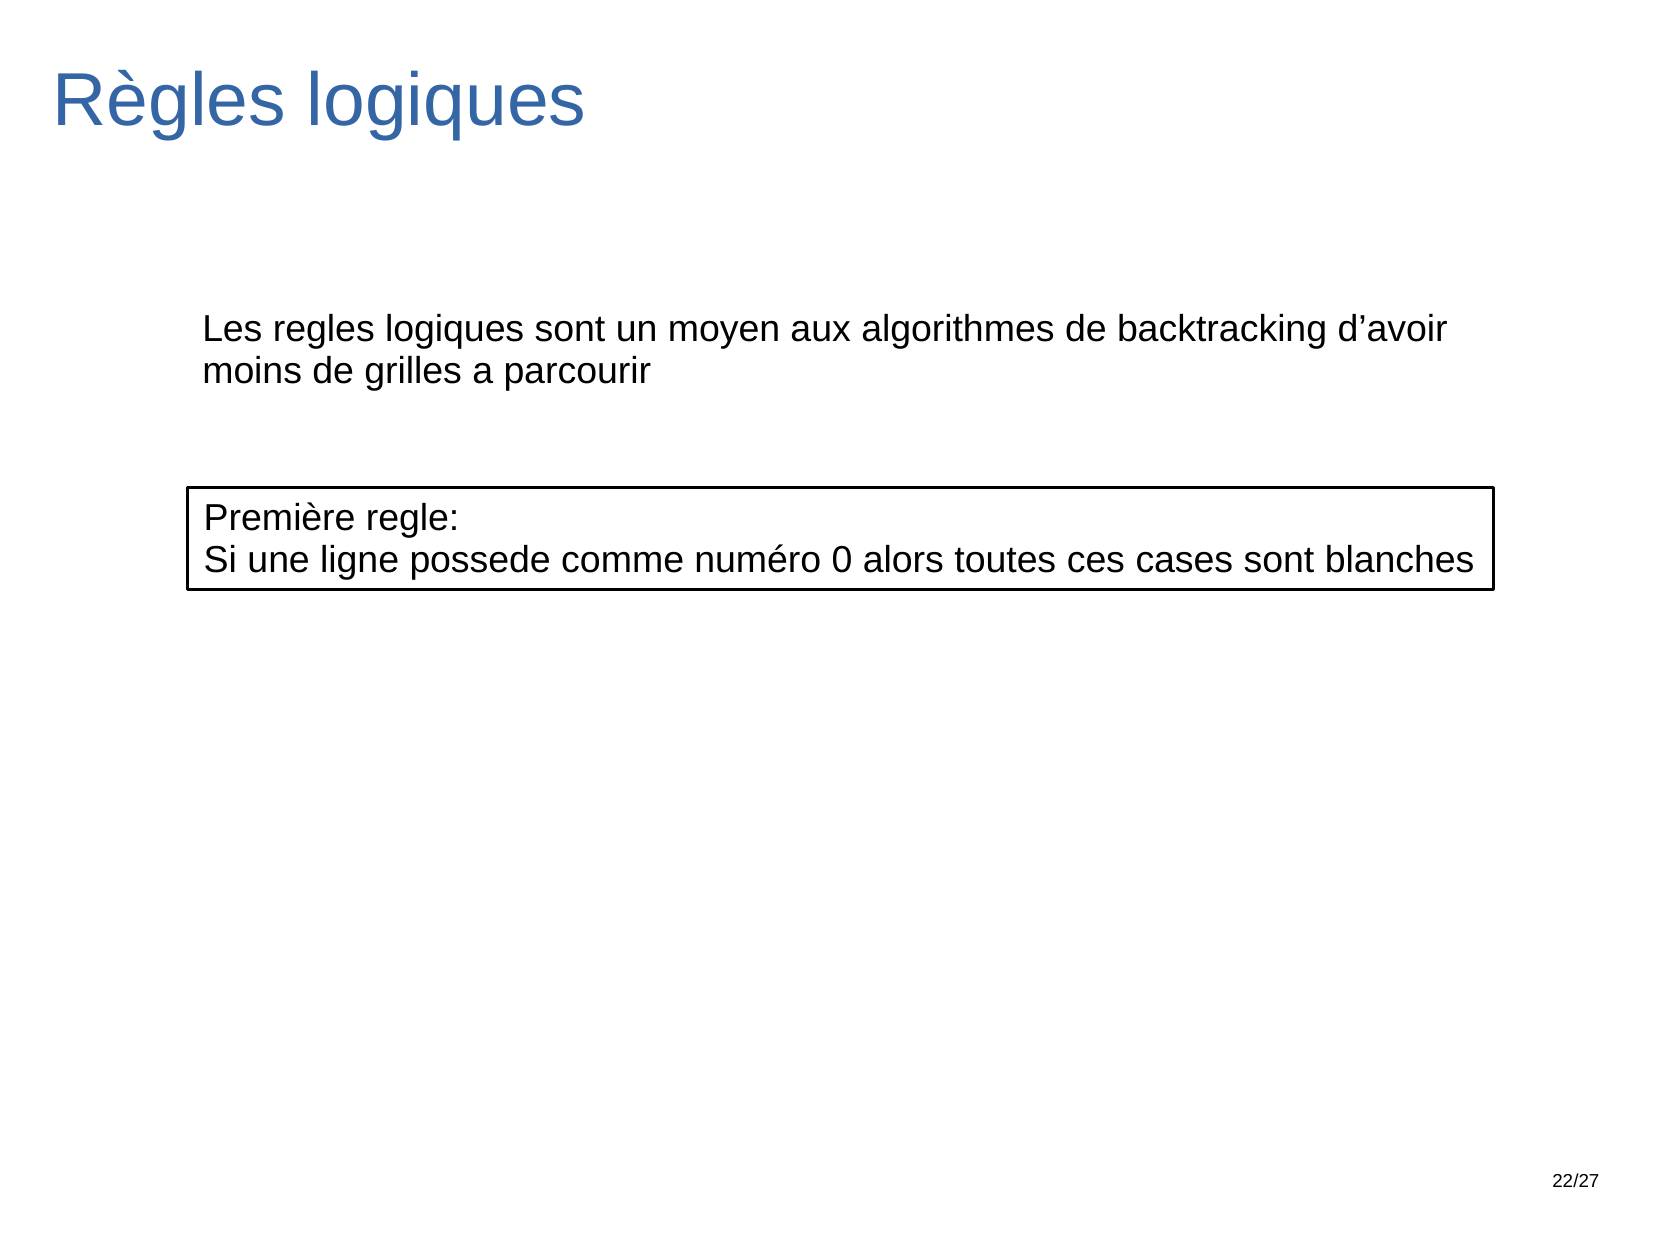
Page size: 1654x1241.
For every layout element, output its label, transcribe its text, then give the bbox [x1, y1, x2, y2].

text_box Première regle: Si une ligne possede comme numéro 0 alors toutes ces cases sont blanches [187, 487, 1494, 590]
text_box Règles logiques [37, 50, 638, 151]
text_box 22/27 [1537, 1162, 1614, 1199]
text_box Les regles logiques sont un moyen aux algorithmes de backtracking d’avoir moins de grilles a parcourir [187, 300, 1501, 399]
